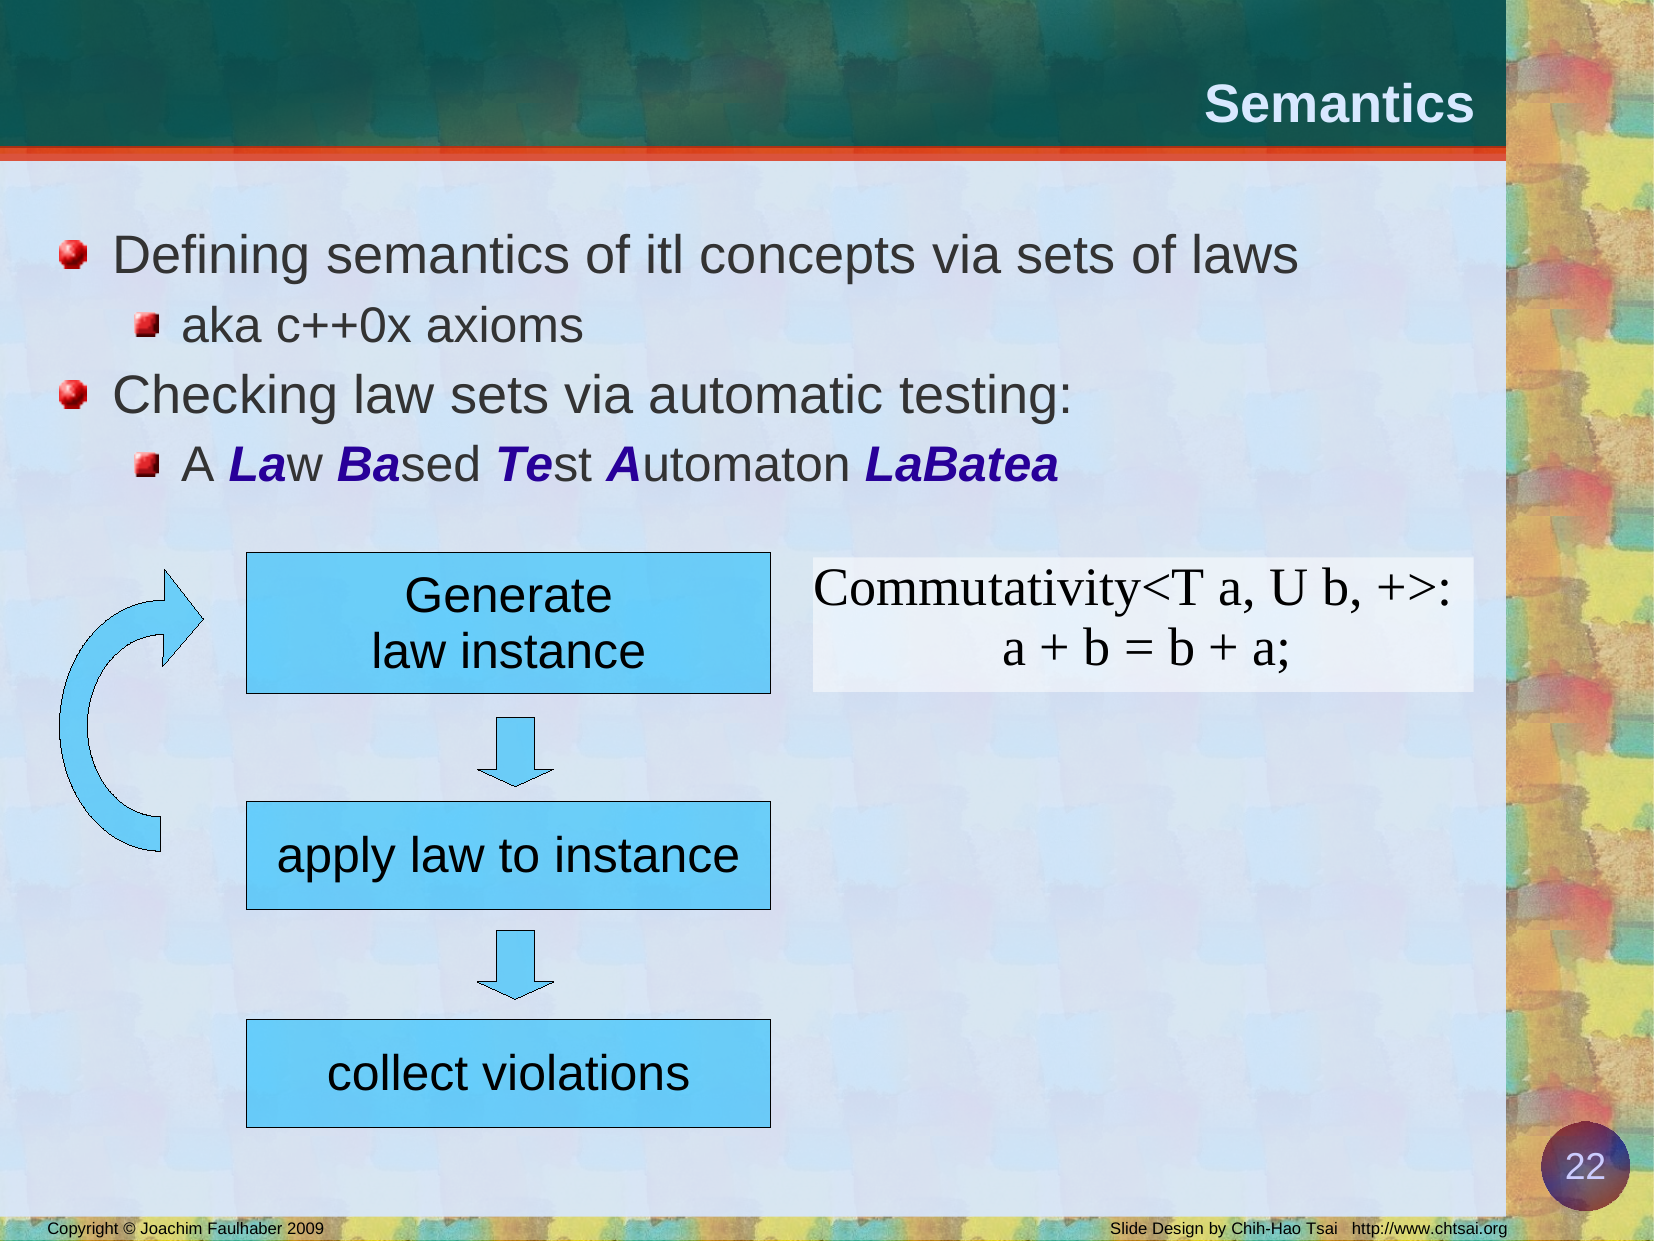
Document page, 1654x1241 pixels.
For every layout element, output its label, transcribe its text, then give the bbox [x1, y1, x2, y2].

text_box collect violations [246, 1019, 771, 1128]
list Defining semantics of itl concepts via sets of laws aka c++0x axioms Checking law sets via automatic testing: A Law Based Test Automaton LaBatea [59, 224, 1418, 508]
text_box Generate law instance [246, 552, 771, 694]
title Semantics [29, 59, 1477, 148]
text_box [477, 930, 554, 1000]
text_box apply law to instance [246, 801, 771, 910]
text_box [477, 717, 554, 787]
text_box [59, 569, 204, 852]
text_box Commutativity<T a, U b, +>: a + b = b + a; [813, 557, 1474, 692]
